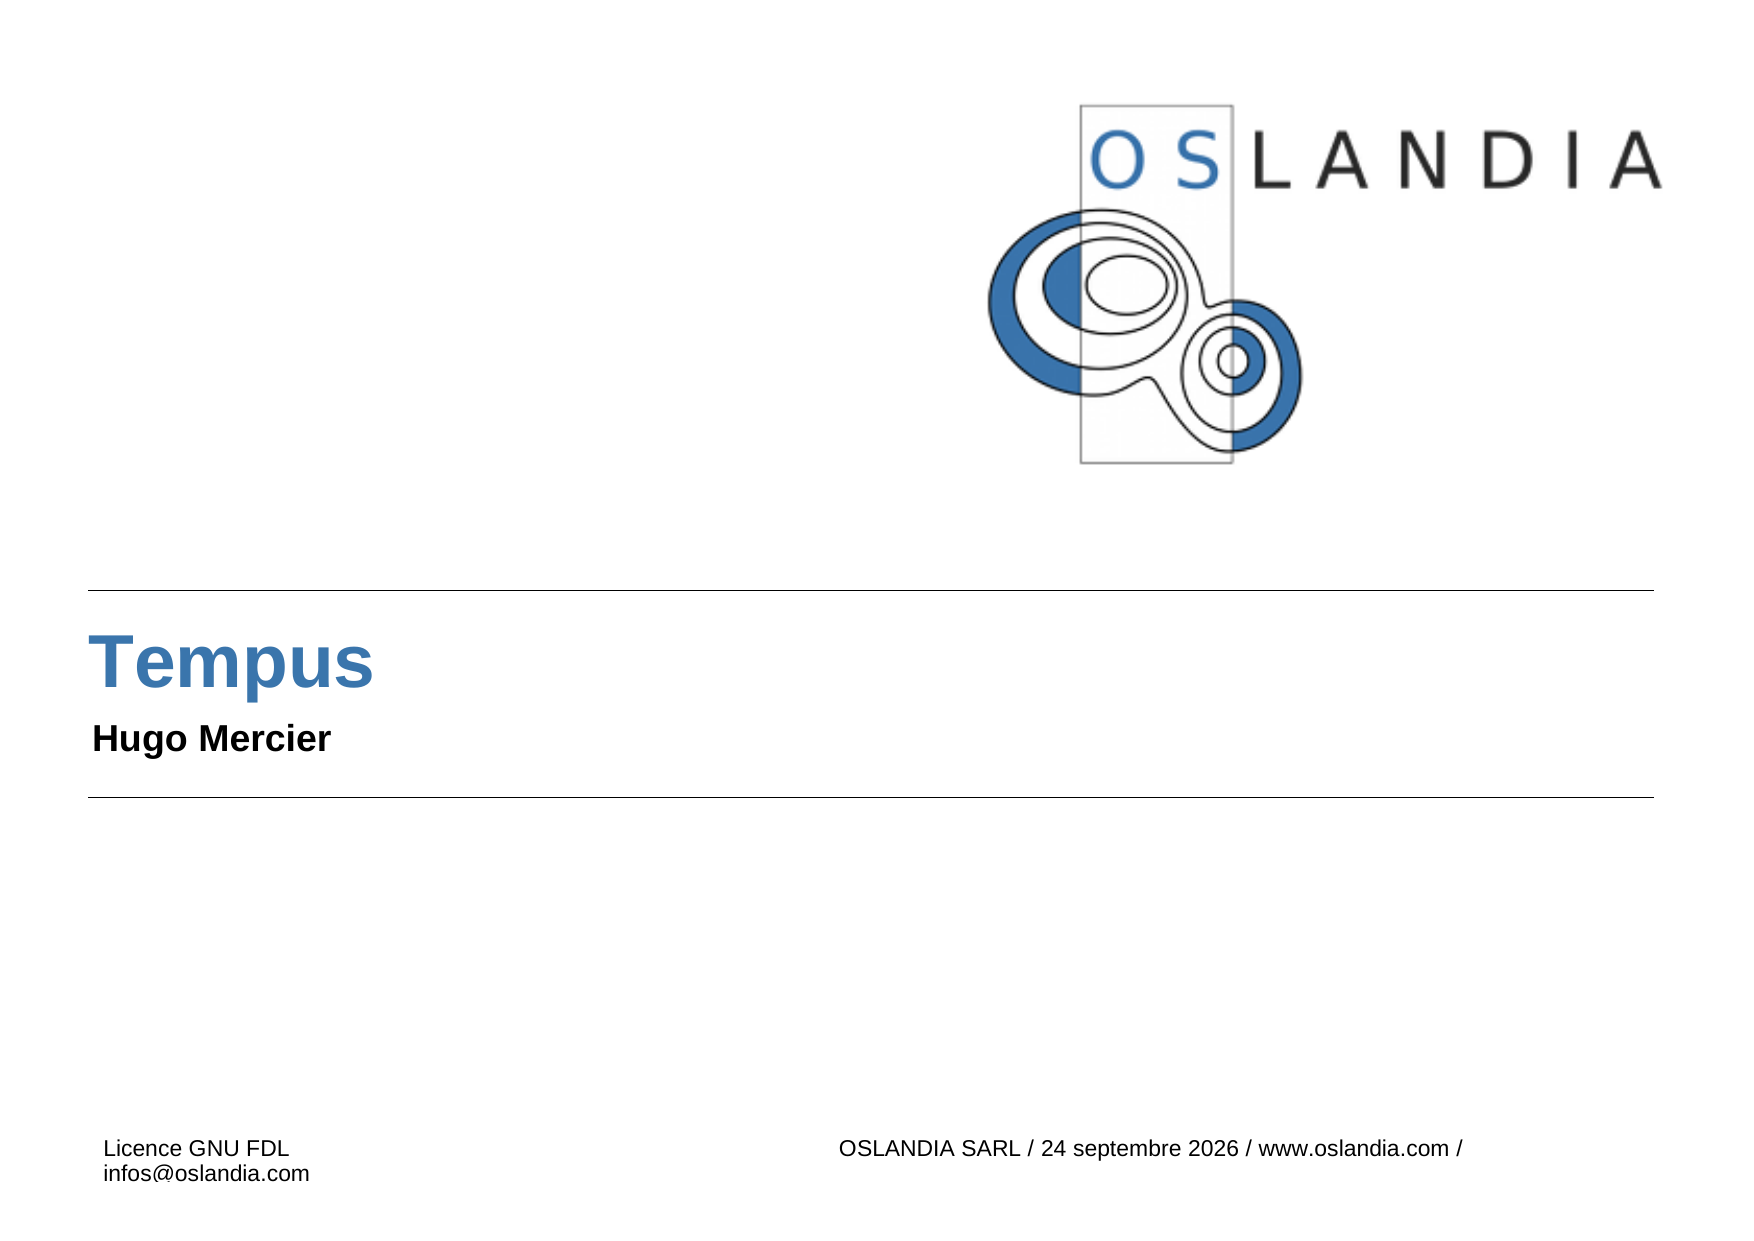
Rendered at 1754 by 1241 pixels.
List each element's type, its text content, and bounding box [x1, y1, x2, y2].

title Tempus [88, 608, 1648, 715]
picture [974, 93, 1677, 473]
subtitle Hugo Mercier [92, 708, 1565, 768]
